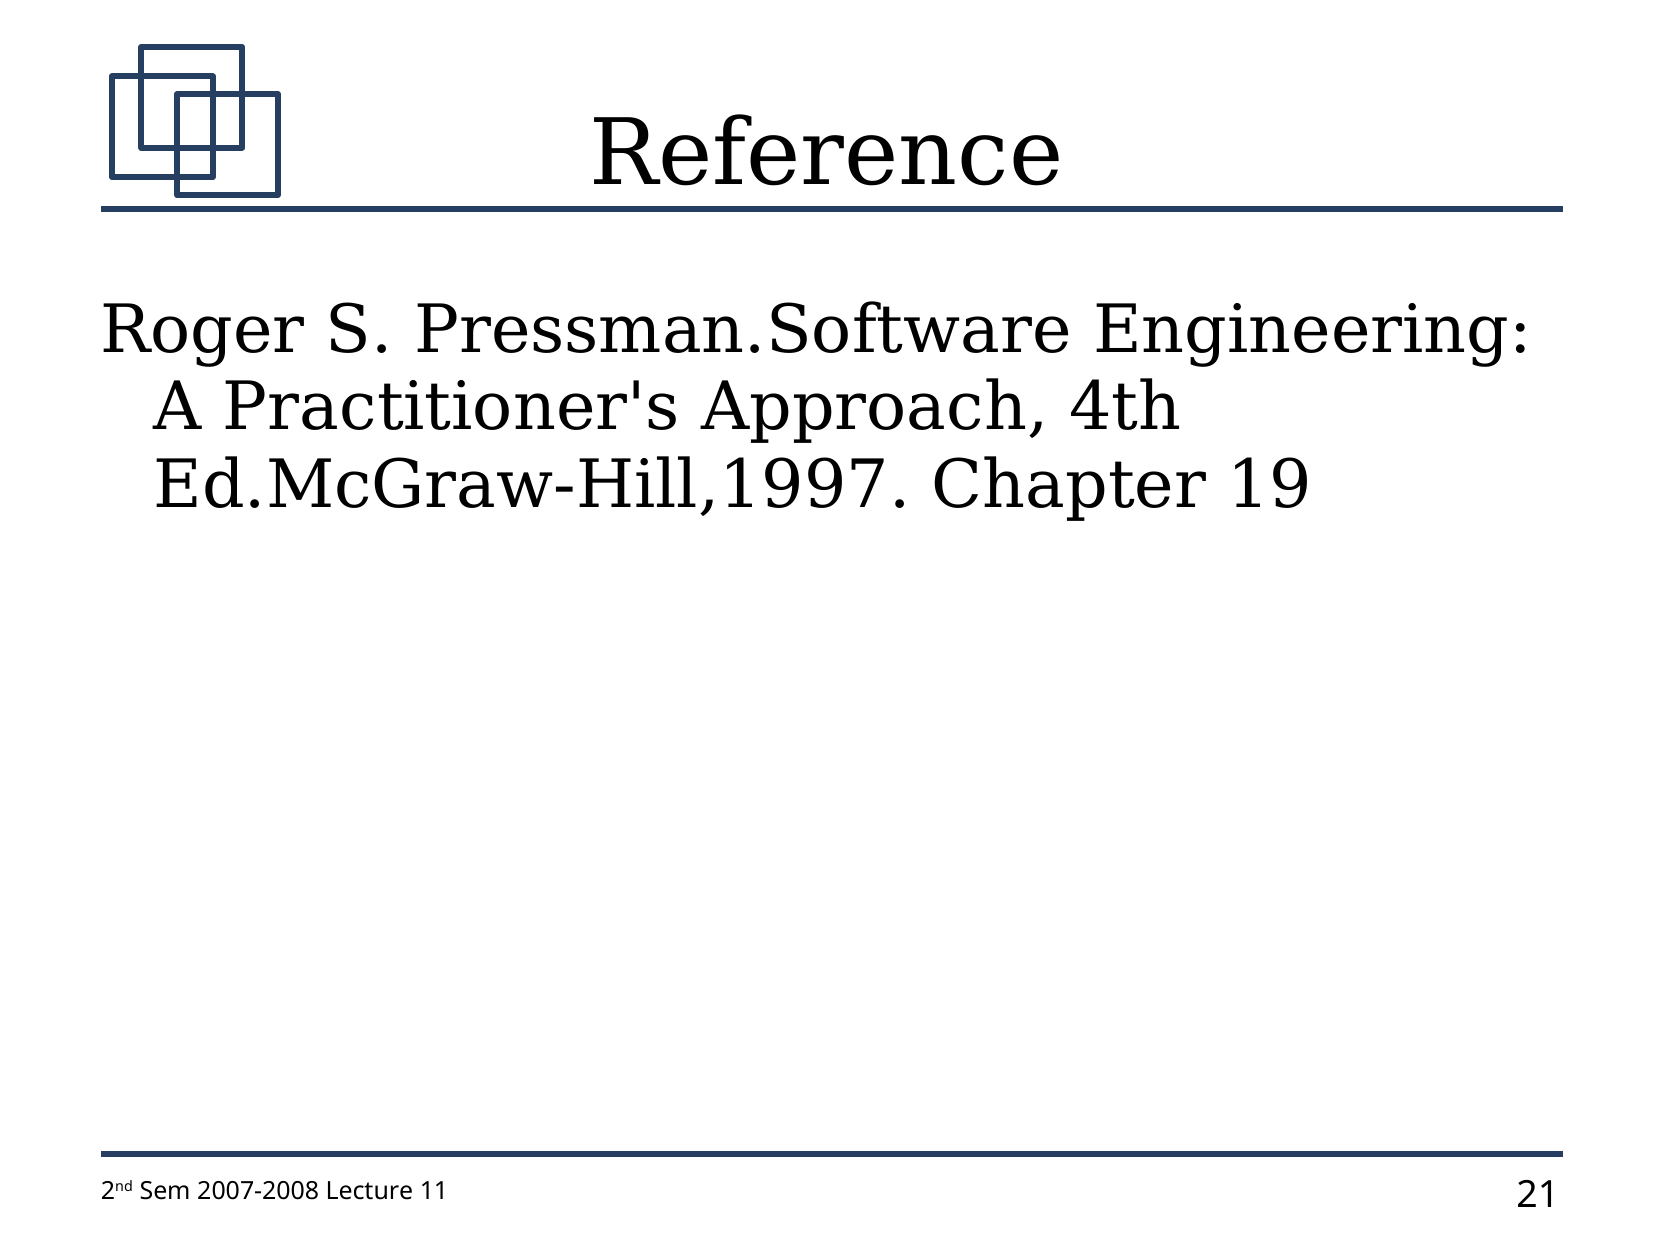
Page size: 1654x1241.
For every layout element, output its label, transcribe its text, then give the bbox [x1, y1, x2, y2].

list Roger S. Pressman.Software Engineering: A Practitioner's Approach, 4th Ed.McGraw-Hill,1997. Chapter 19 [82, 290, 1571, 1109]
title Reference [82, 49, 1571, 257]
